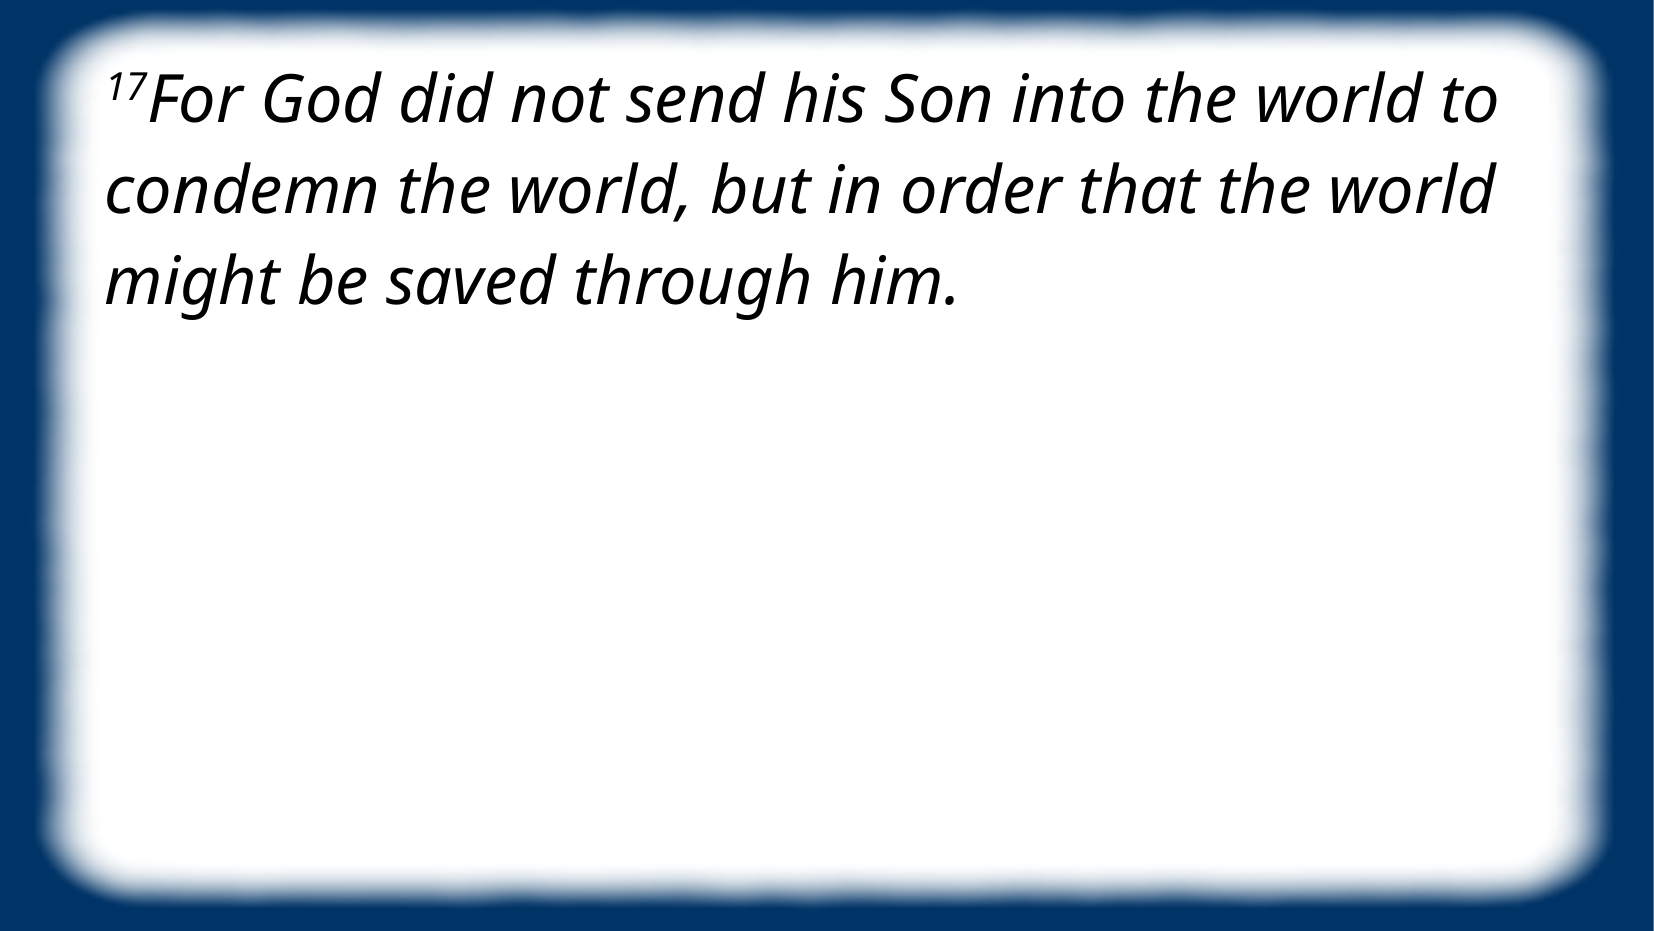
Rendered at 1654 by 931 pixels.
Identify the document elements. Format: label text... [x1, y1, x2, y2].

text_box 17For God did not send his Son into the world to condemn the world, but in order that the world might be saved through him. [90, 44, 1561, 326]
picture [0, 0, 1654, 931]
